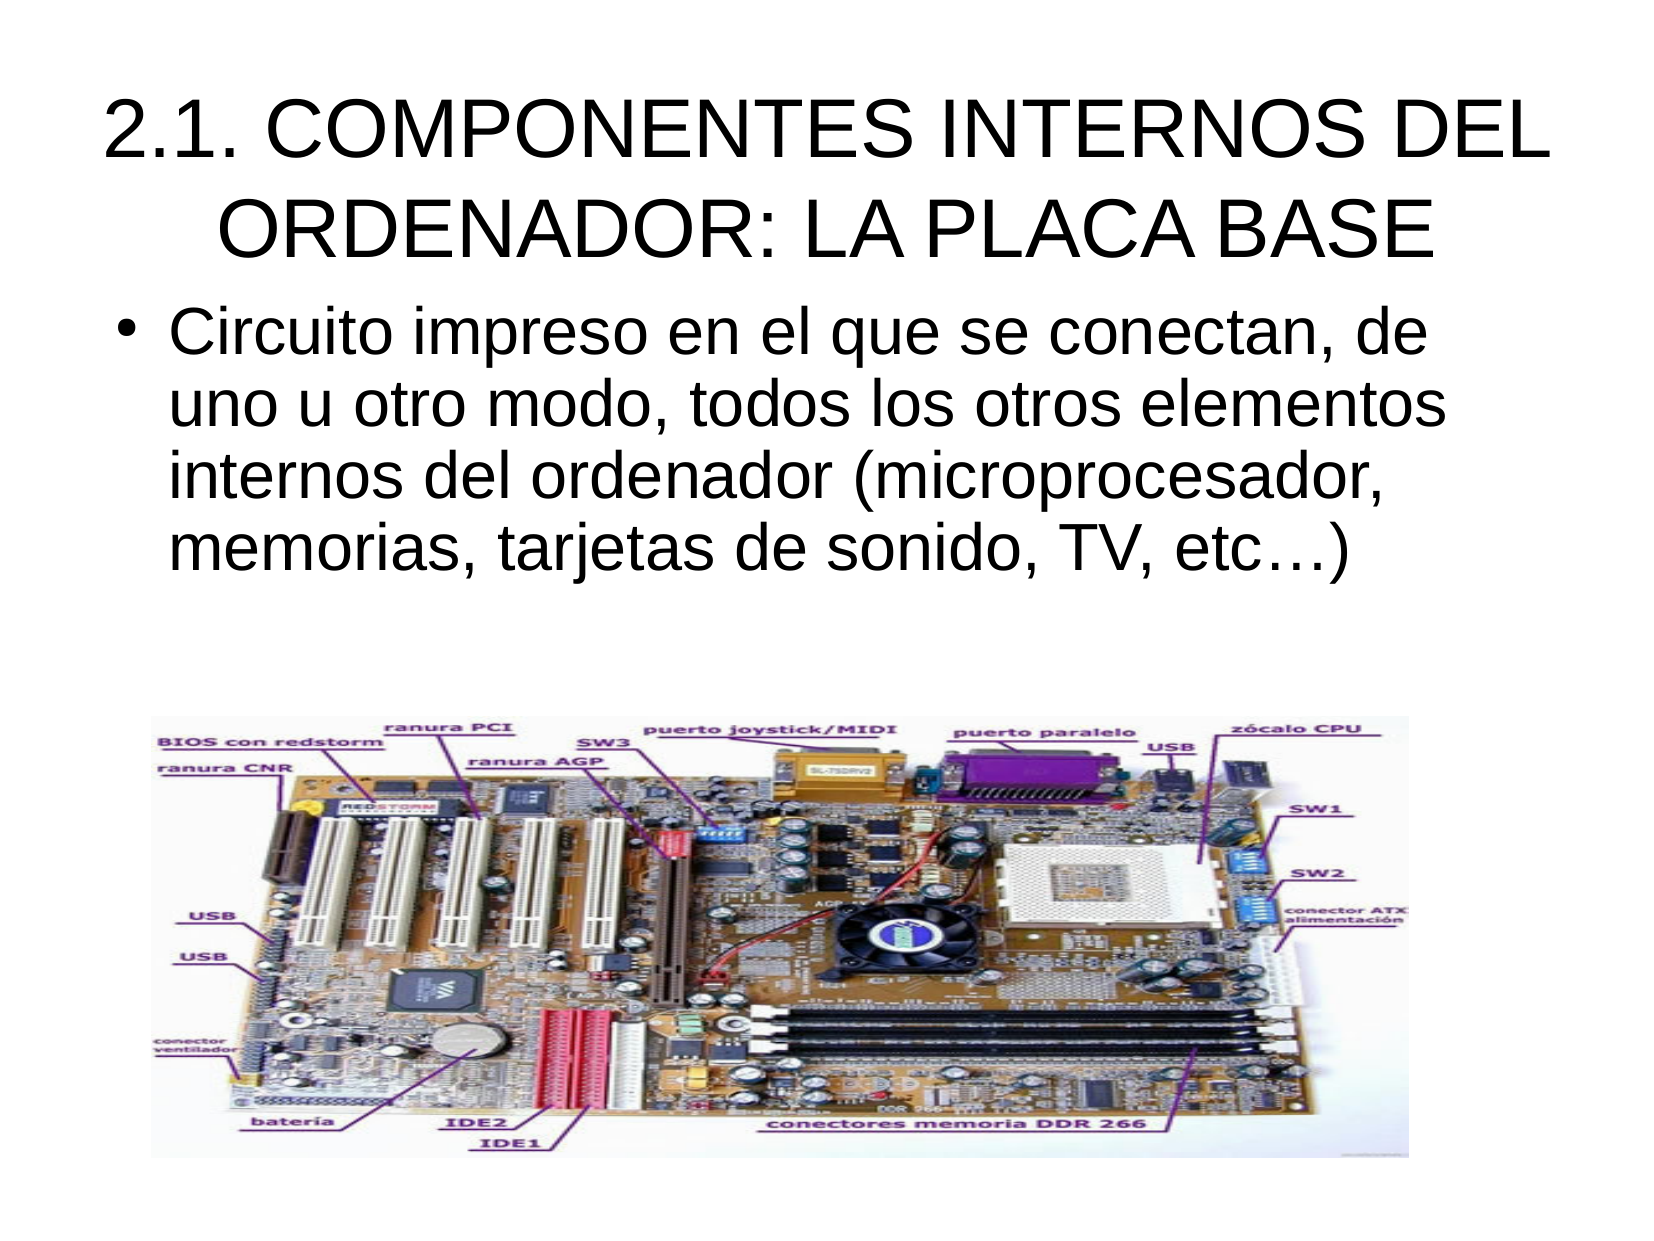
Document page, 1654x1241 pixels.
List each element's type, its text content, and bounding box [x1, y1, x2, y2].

picture [151, 716, 1409, 1158]
title 2.1. COMPONENTES INTERNOS DEL ORDENADOR: LA PLACA BASE [82, 0, 1571, 289]
list Circuito impreso en el que se conectan, de uno u otro modo, todos los otros elementos internos del ordenador (microprocesador, memorias, tarjetas de sonido, TV, etc…) [82, 289, 1571, 717]
